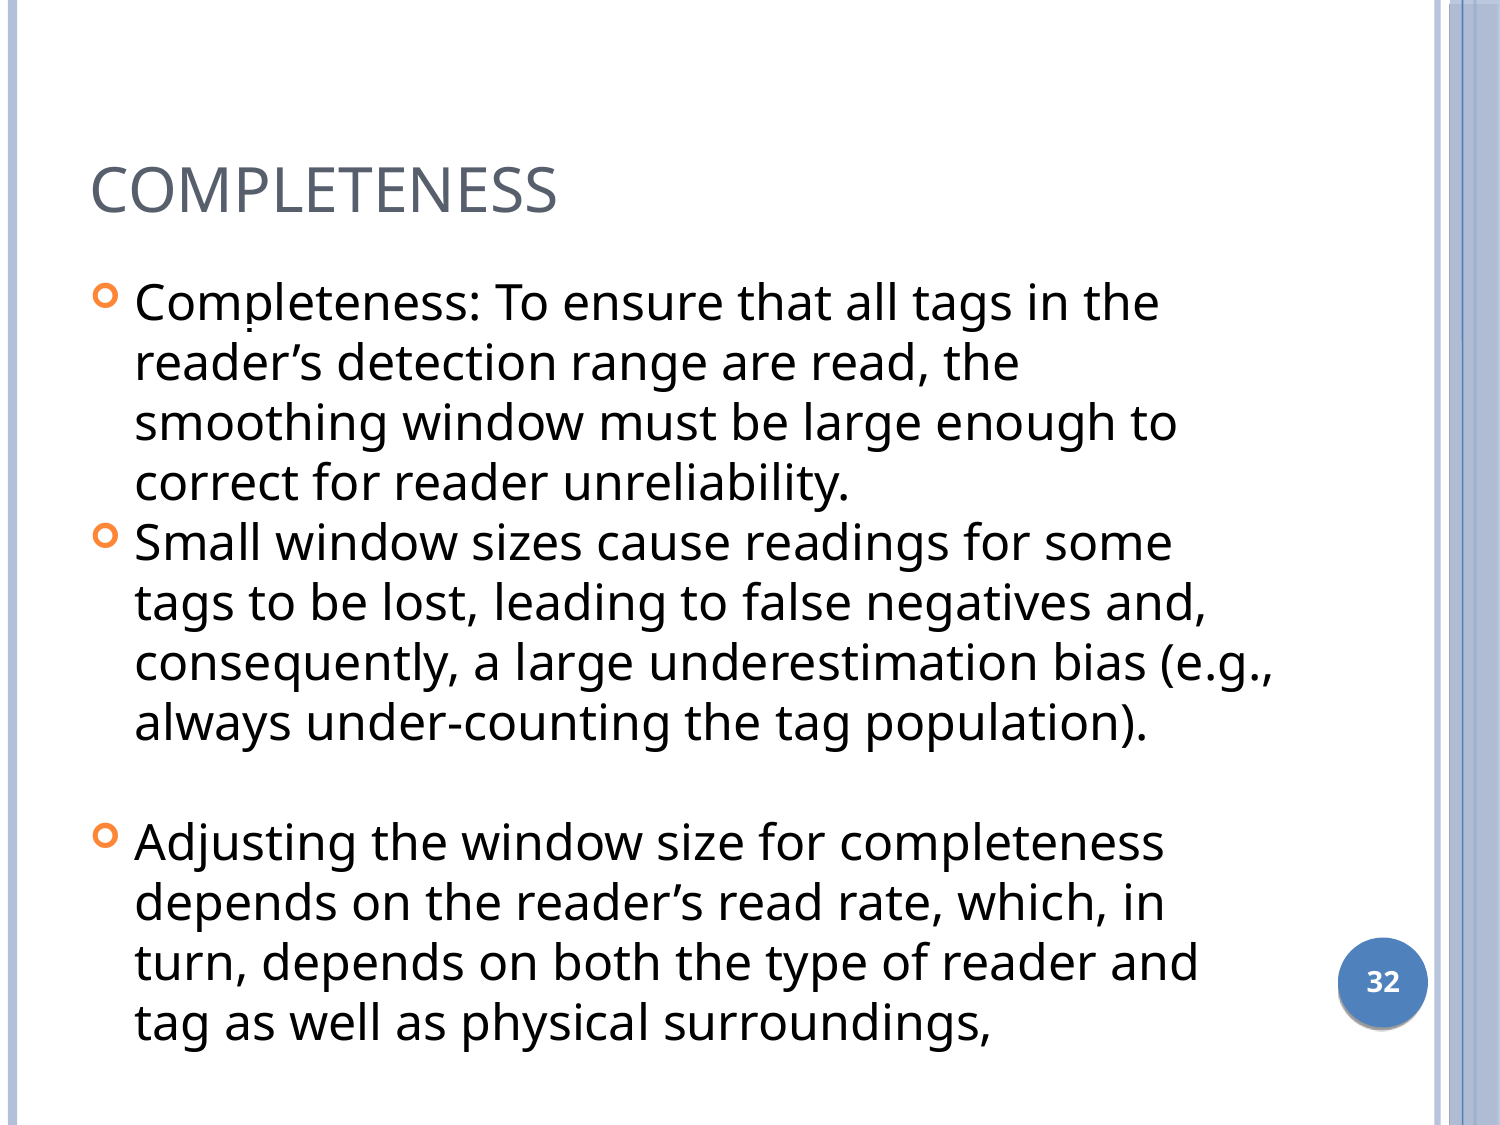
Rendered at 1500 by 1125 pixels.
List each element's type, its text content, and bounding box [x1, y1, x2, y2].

text_box Completeness: To ensure that all tags in the reader’s detection range are read, the smoothing window must be large enough to correct for reader unreliability. Small window sizes cause readings for some tags to be lost, leading to false negatives and, consequently, a large underestimation bias (e.g., always under-counting the tag population). Adjusting the window size for completeness depends on the reader’s read rate, which, in turn, depends on both the type of reader and tag as well as physical surroundings, [74, 262, 1300, 1062]
text_box Completeness [74, 45, 1300, 233]
text_box <number> [1333, 940, 1434, 1027]
